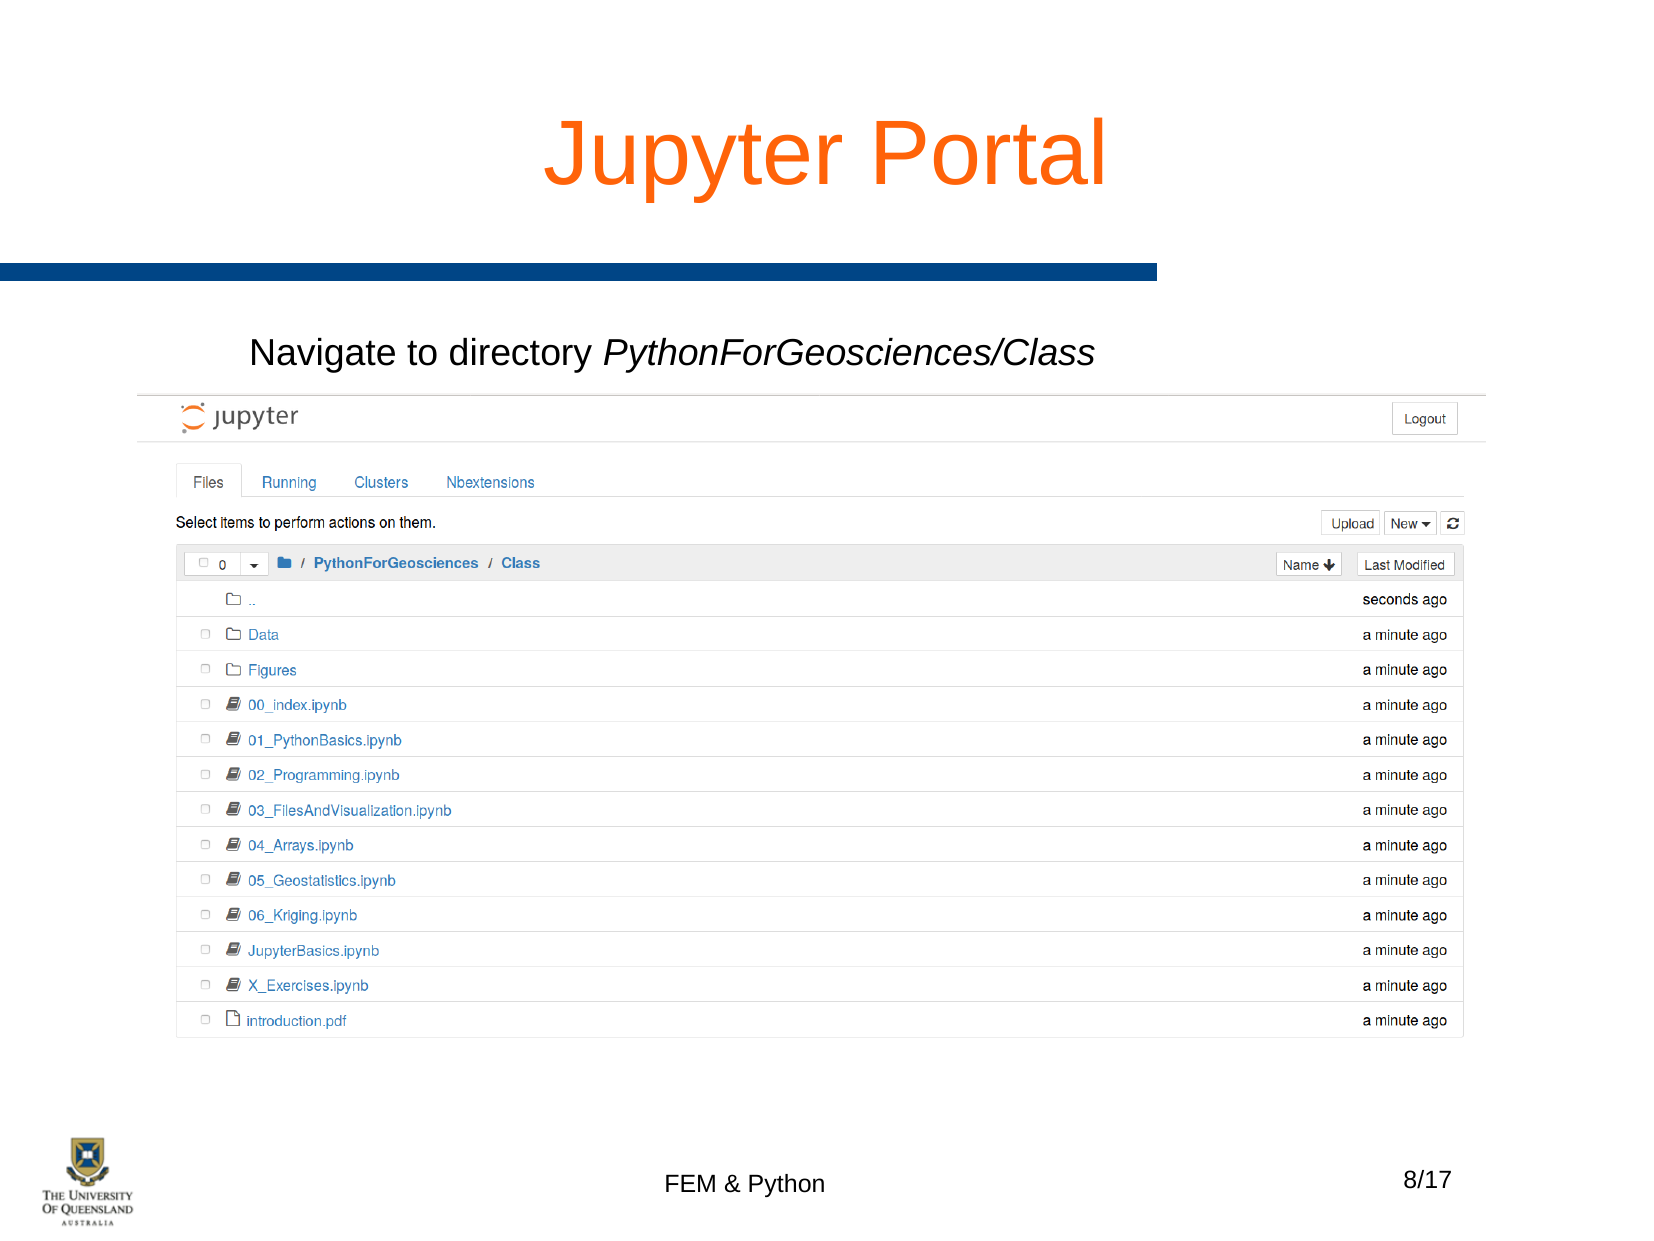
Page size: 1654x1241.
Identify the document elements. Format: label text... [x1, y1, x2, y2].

text_box Navigate to directory PythonForGeosciences/Class [234, 324, 1111, 382]
title Jupyter Portal [82, 49, 1571, 257]
picture [137, 393, 1486, 1056]
picture [35, 1133, 142, 1235]
